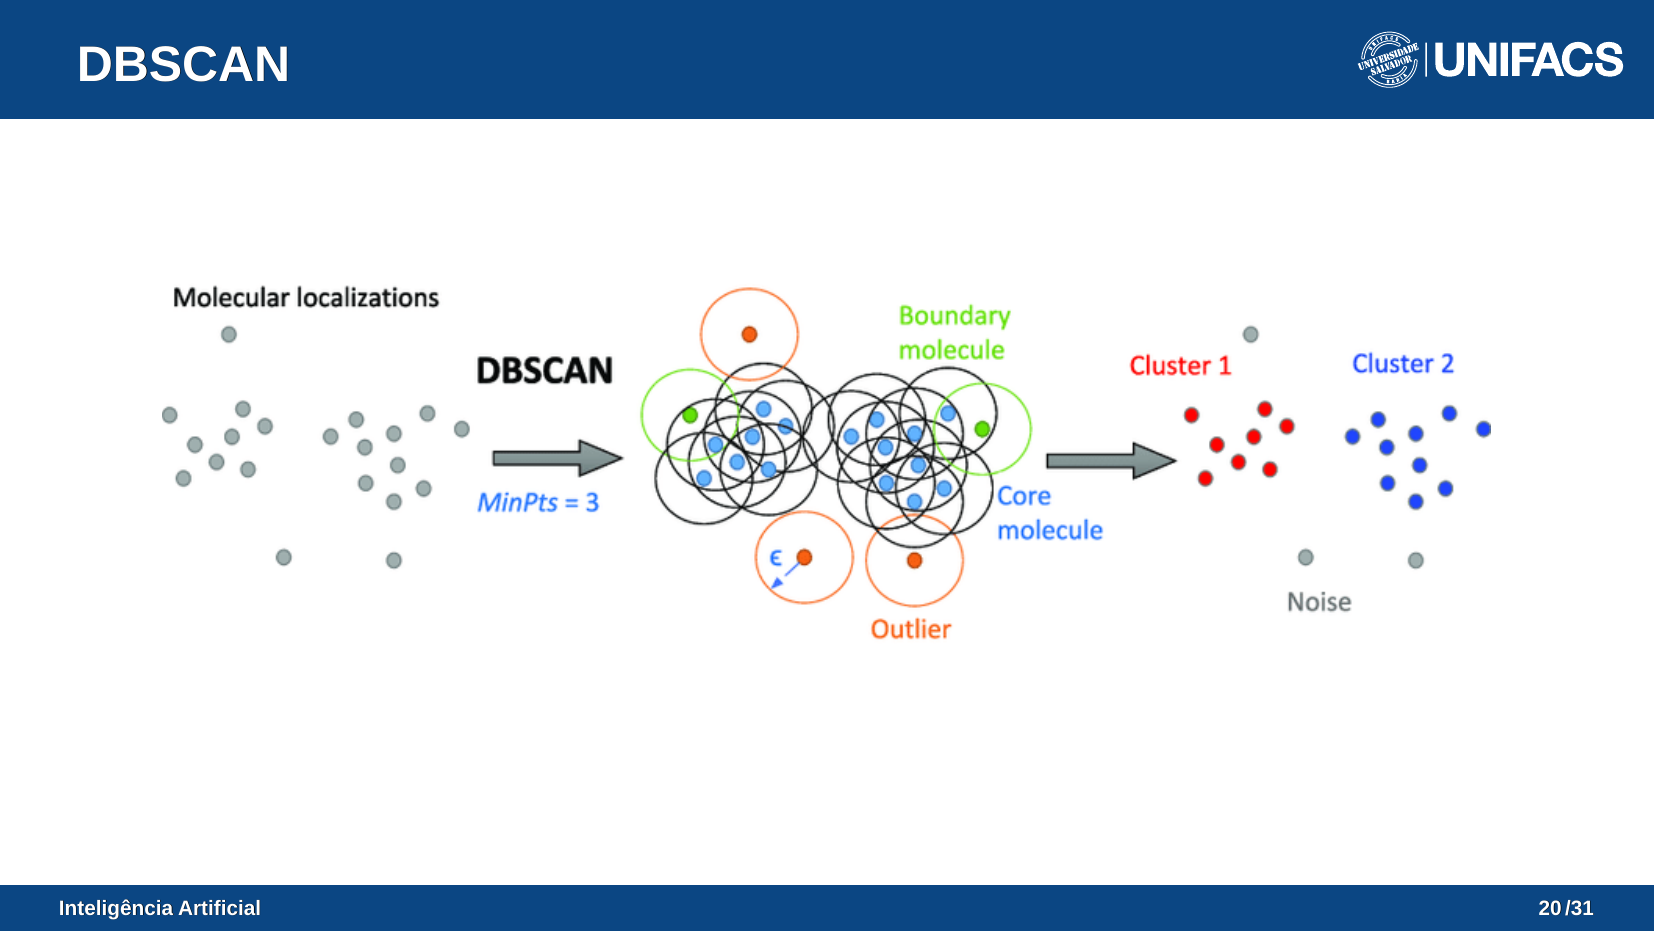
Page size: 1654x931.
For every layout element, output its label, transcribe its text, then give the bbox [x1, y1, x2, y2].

picture [162, 283, 1491, 644]
text_box DBSCAN [76, 7, 1241, 120]
